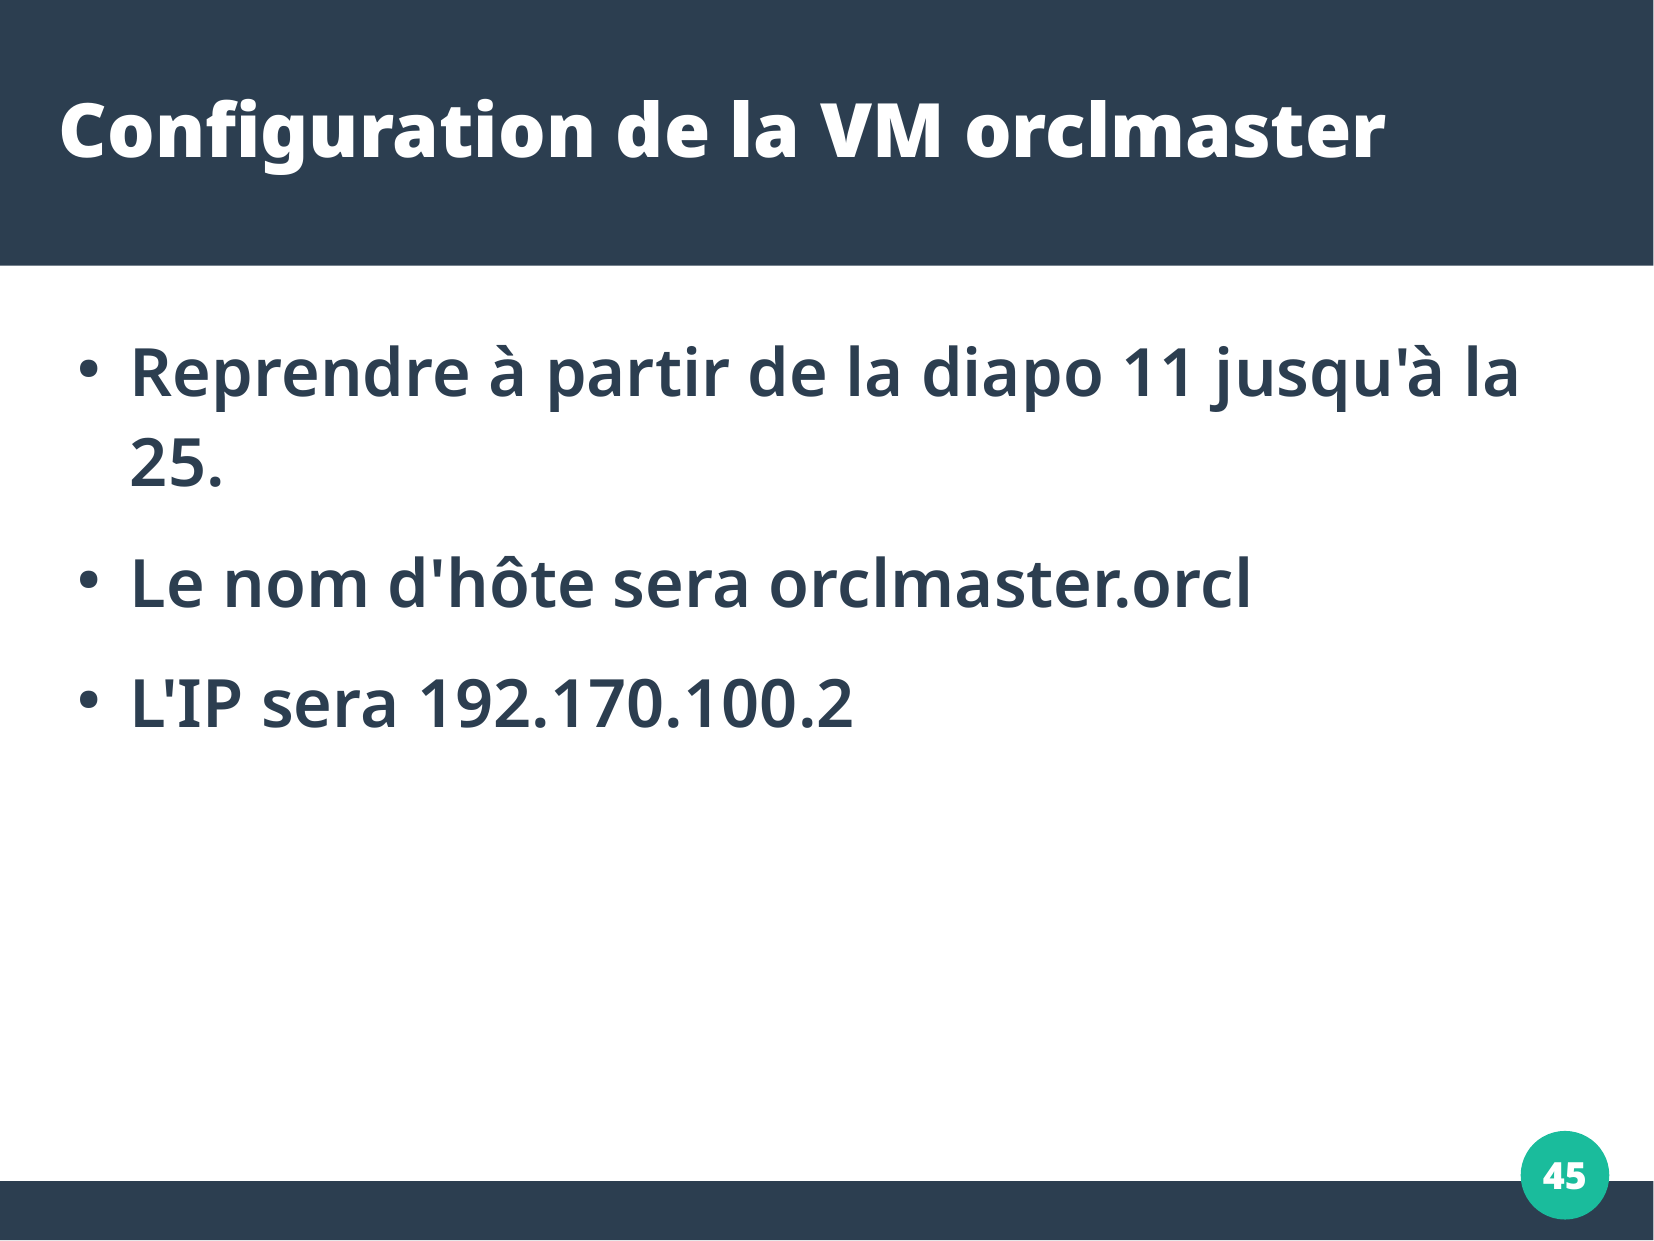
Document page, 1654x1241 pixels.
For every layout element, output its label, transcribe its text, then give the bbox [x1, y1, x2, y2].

title Configuration de la VM orclmaster [59, 49, 1595, 207]
list Reprendre à partir de la diapo 11 jusqu'à la 25. Le nom d'hôte sera orclmaster.orcl L'IP sera 192.170.100.2 [59, 324, 1595, 1152]
